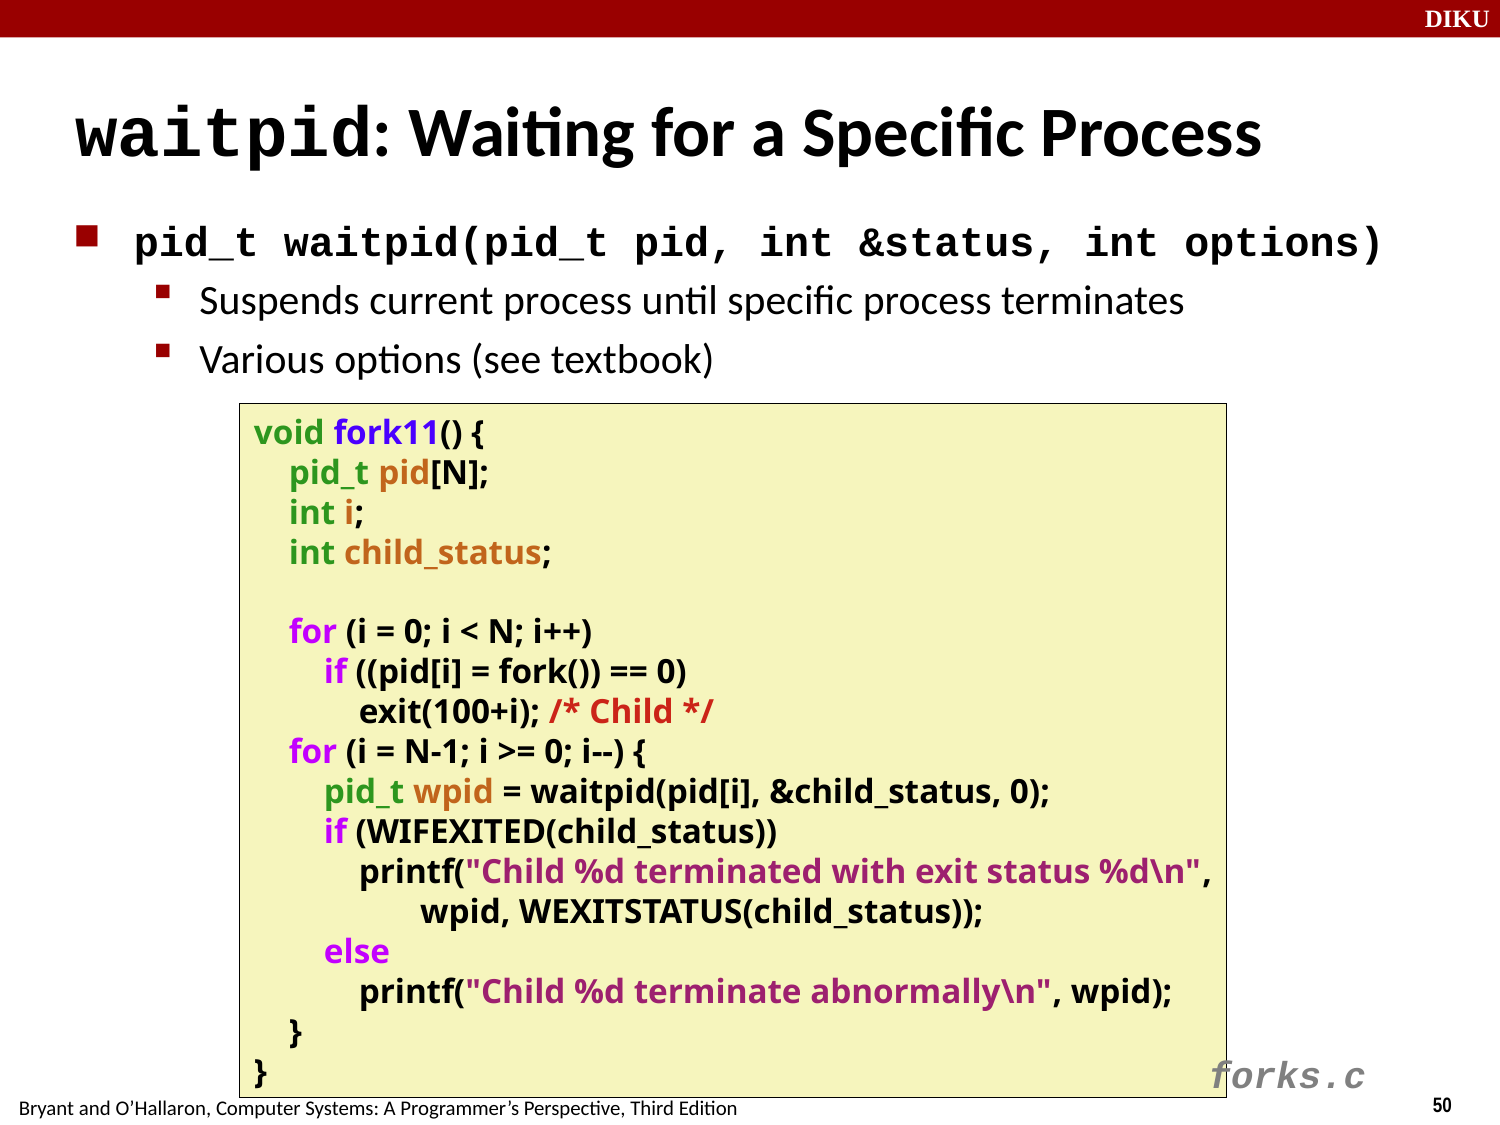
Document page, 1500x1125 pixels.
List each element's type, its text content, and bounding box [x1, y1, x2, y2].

text_box forks.c [1193, 1046, 1382, 1105]
text_box void fork11() { pid_t pid[N]; int i; int child_status; for (i = 0; i < N; i++) if ((pid[i] = fork()) == 0) exit(100+i); /* Child */ for (i = N-1; i >= 0; i--) { pid_t wpid = waitpid(pid[i], &child_status, 0); if (WIFEXITED(child_status)) printf("Child %d terminated with exit status %d\n", wpid, WEXITSTATUS(child_status)); else printf("Child %d terminate abnormally\n", wpid); } } [239, 403, 1227, 1098]
list pid_t waitpid(pid_t pid, int &status, int options) Suspends current process until specific process terminates Various options (see textbook) [62, 207, 1475, 388]
title waitpid: Waiting for a Specific Process [60, 80, 1500, 175]
